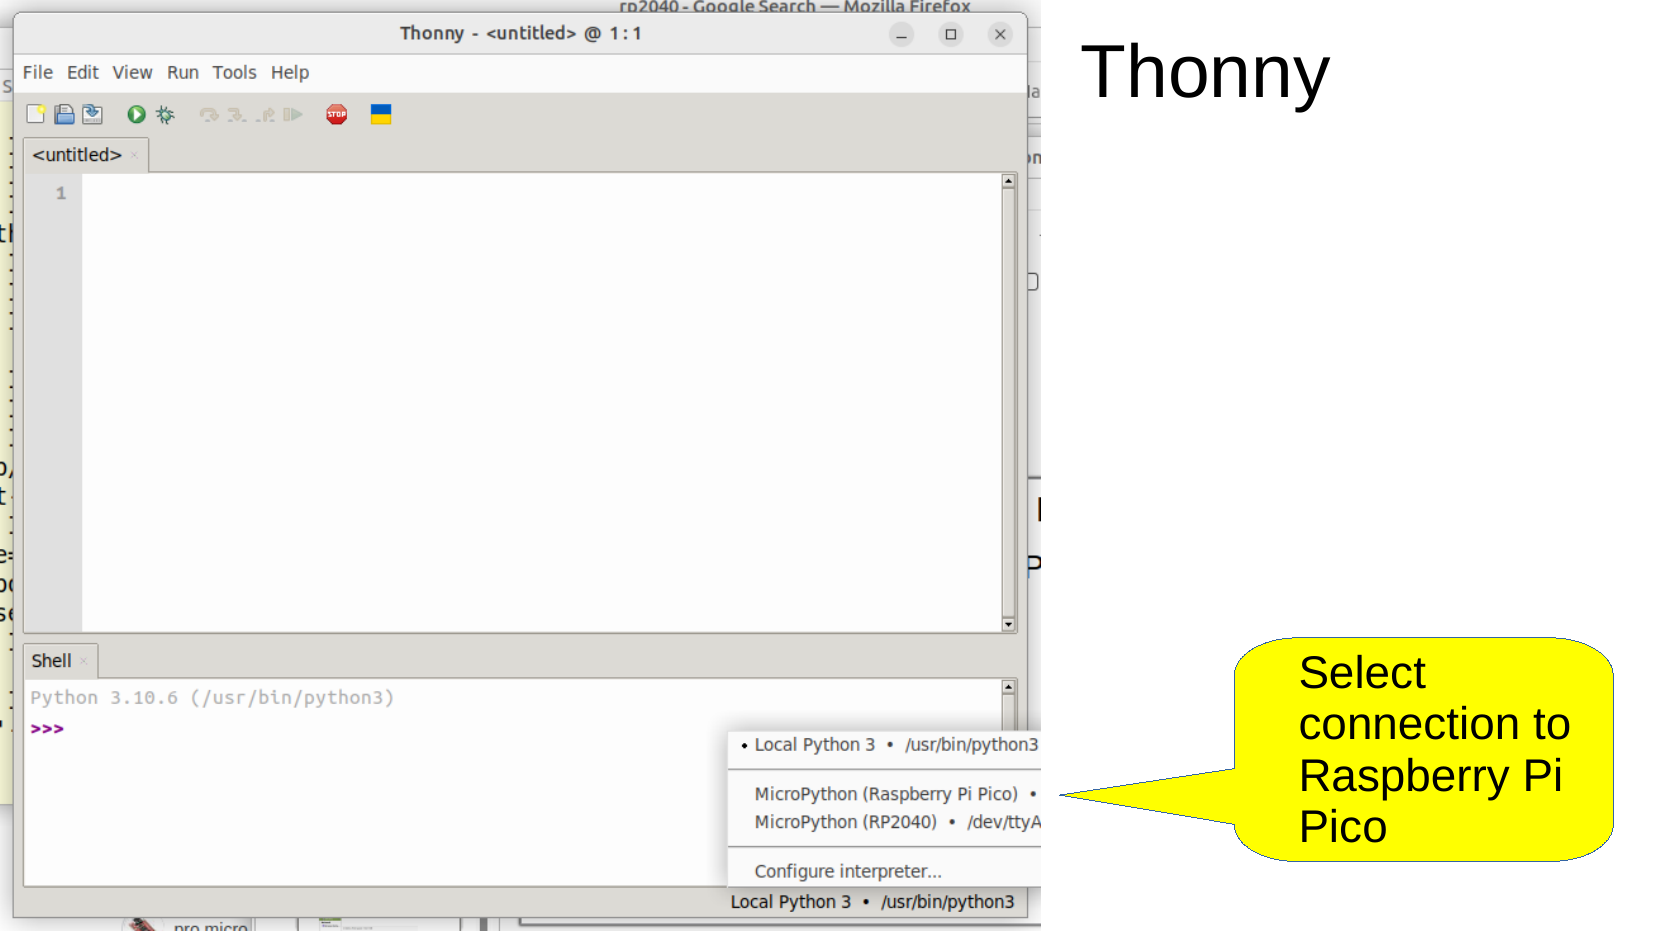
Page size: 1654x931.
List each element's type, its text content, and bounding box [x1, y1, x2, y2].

picture [0, 0, 1041, 931]
text_box Select connection to Raspberry Pi Pico [1059, 637, 1614, 862]
title Thonny [1080, 29, 1388, 114]
